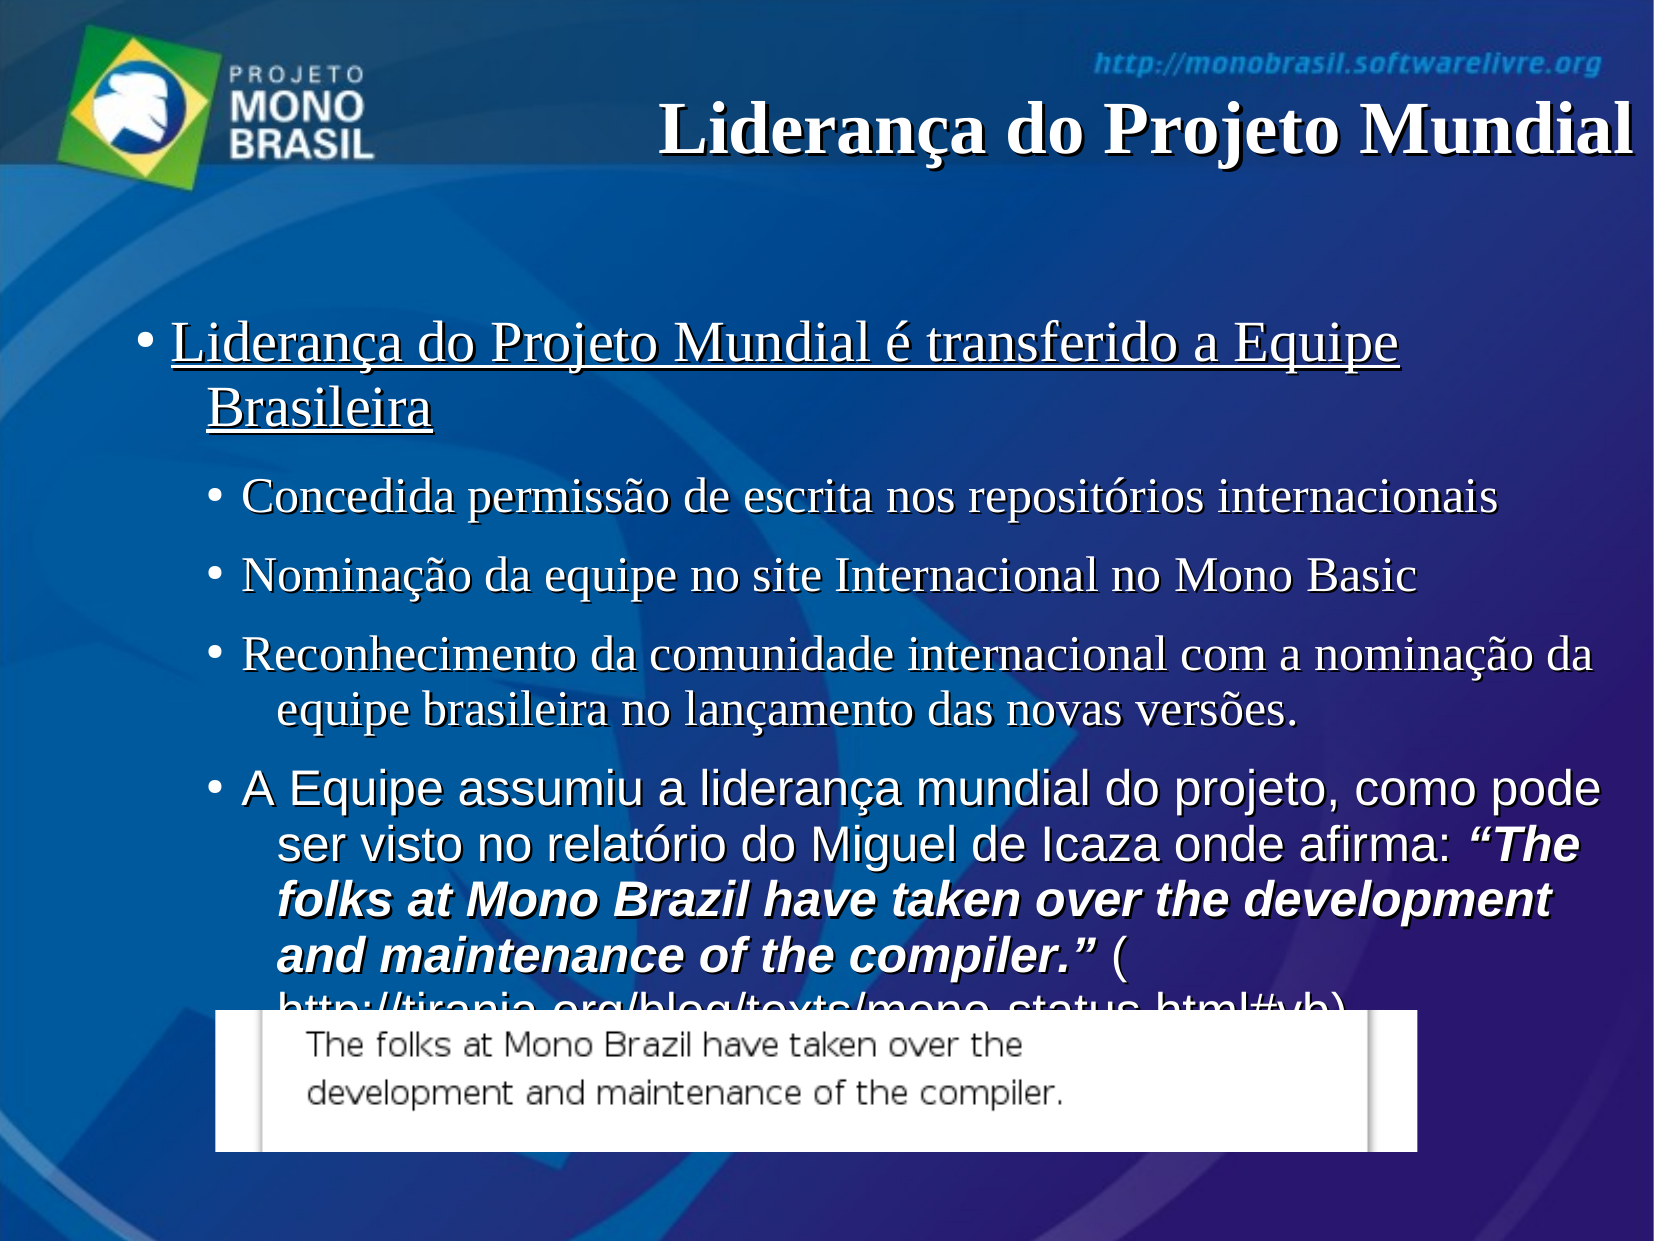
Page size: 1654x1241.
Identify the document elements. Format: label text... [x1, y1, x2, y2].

picture [0, 0, 1654, 1241]
title Liderança do Projeto Mundial [252, 72, 1635, 268]
list Liderança do Projeto Mundial é transferido a Equipe Brasileira Concedida permissão de escrita nos repositórios internacionais Nominação da equipe no site Internacional no Mono Basic Reconhecimento da comunidade internacional com a nominação da equipe brasileira no lançamento das novas versões. A Equipe assumiu a liderança mundial do projeto, como pode ser visto no relatório do Miguel de Icaza onde afirma: “The folks at Mono Brazil have taken over the development and maintenance of the compiler.” (http://tirania.org/blog/texts/mono-status.html#vb). [64, 309, 1627, 1091]
